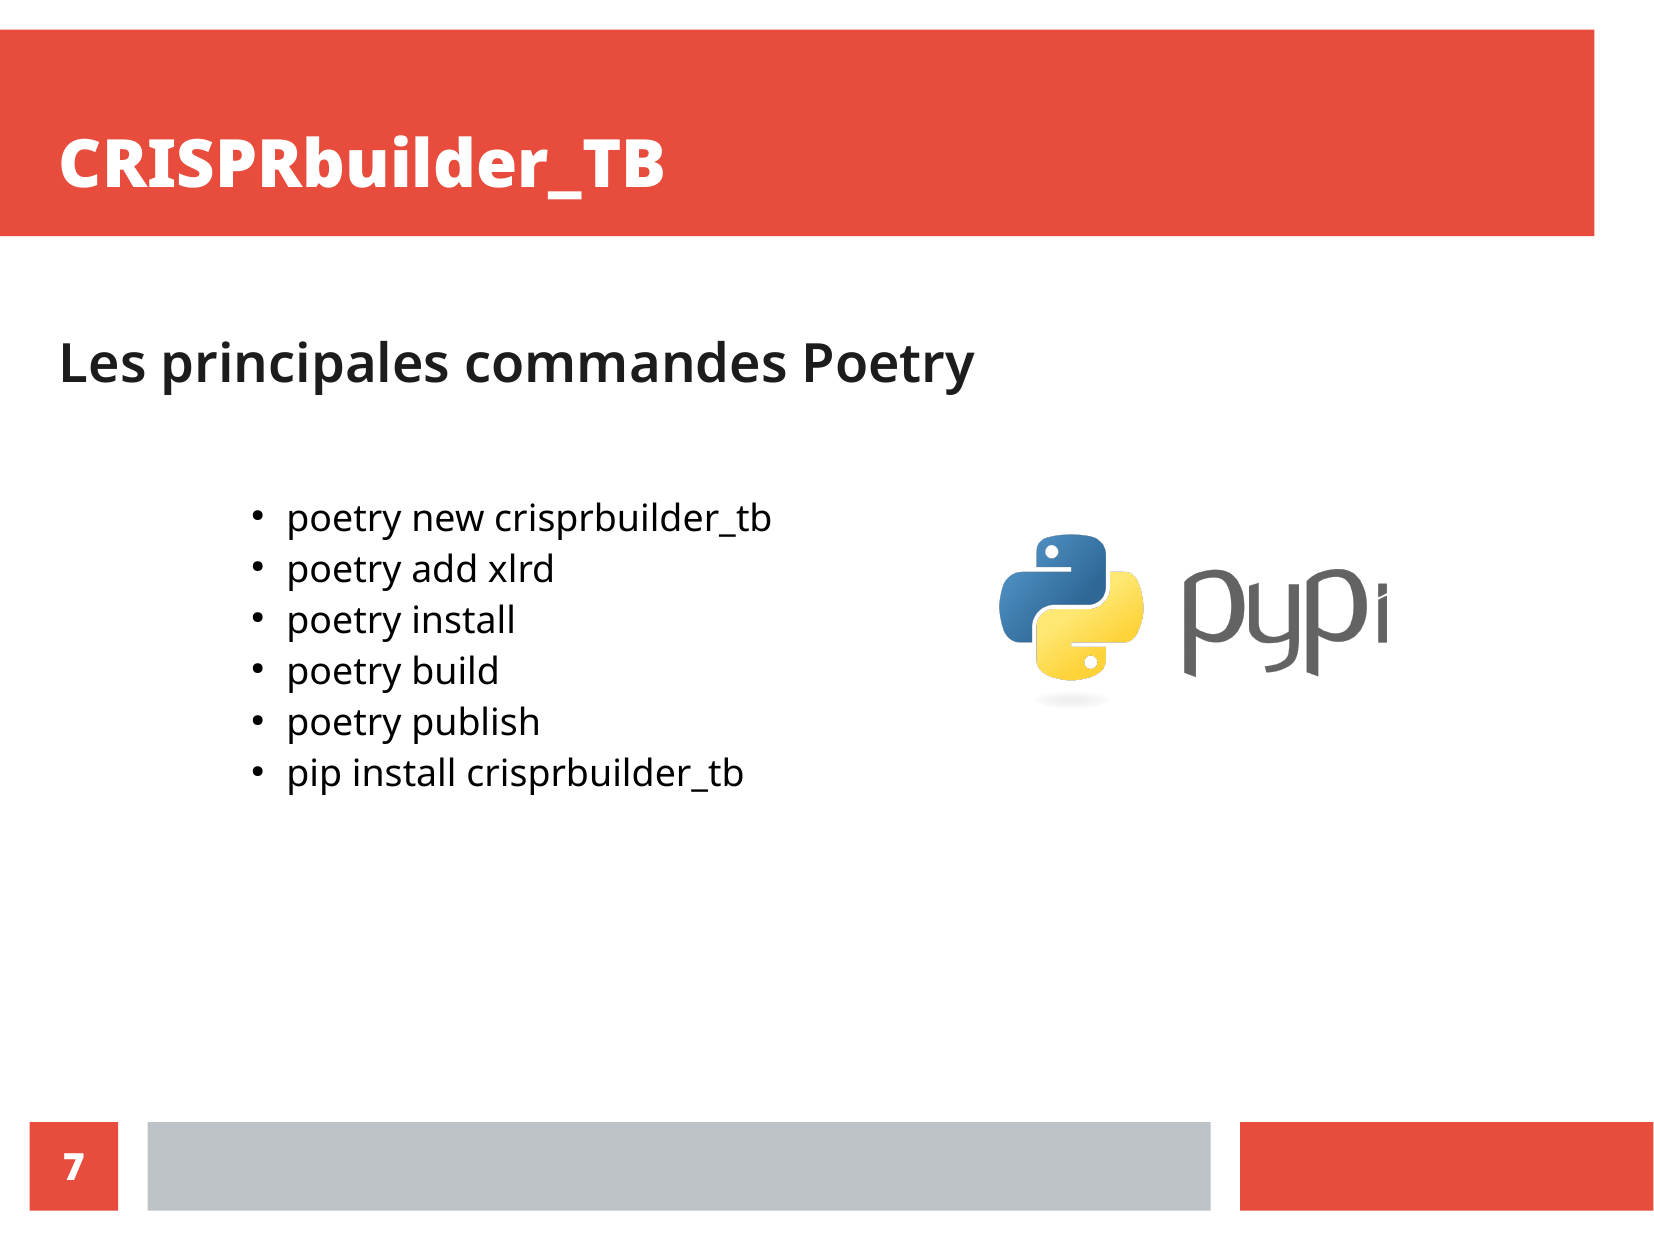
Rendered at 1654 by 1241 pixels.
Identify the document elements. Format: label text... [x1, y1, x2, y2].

title CRISPRbuilder_TB [59, 59, 1595, 207]
list Les principales commandes Poetry [59, 324, 1565, 1093]
picture [992, 526, 1406, 713]
text_box poetry new crisprbuilder_tb poetry add xlrd poetry install poetry build poetry publish pip install crisprbuilder_tb [236, 484, 1011, 848]
